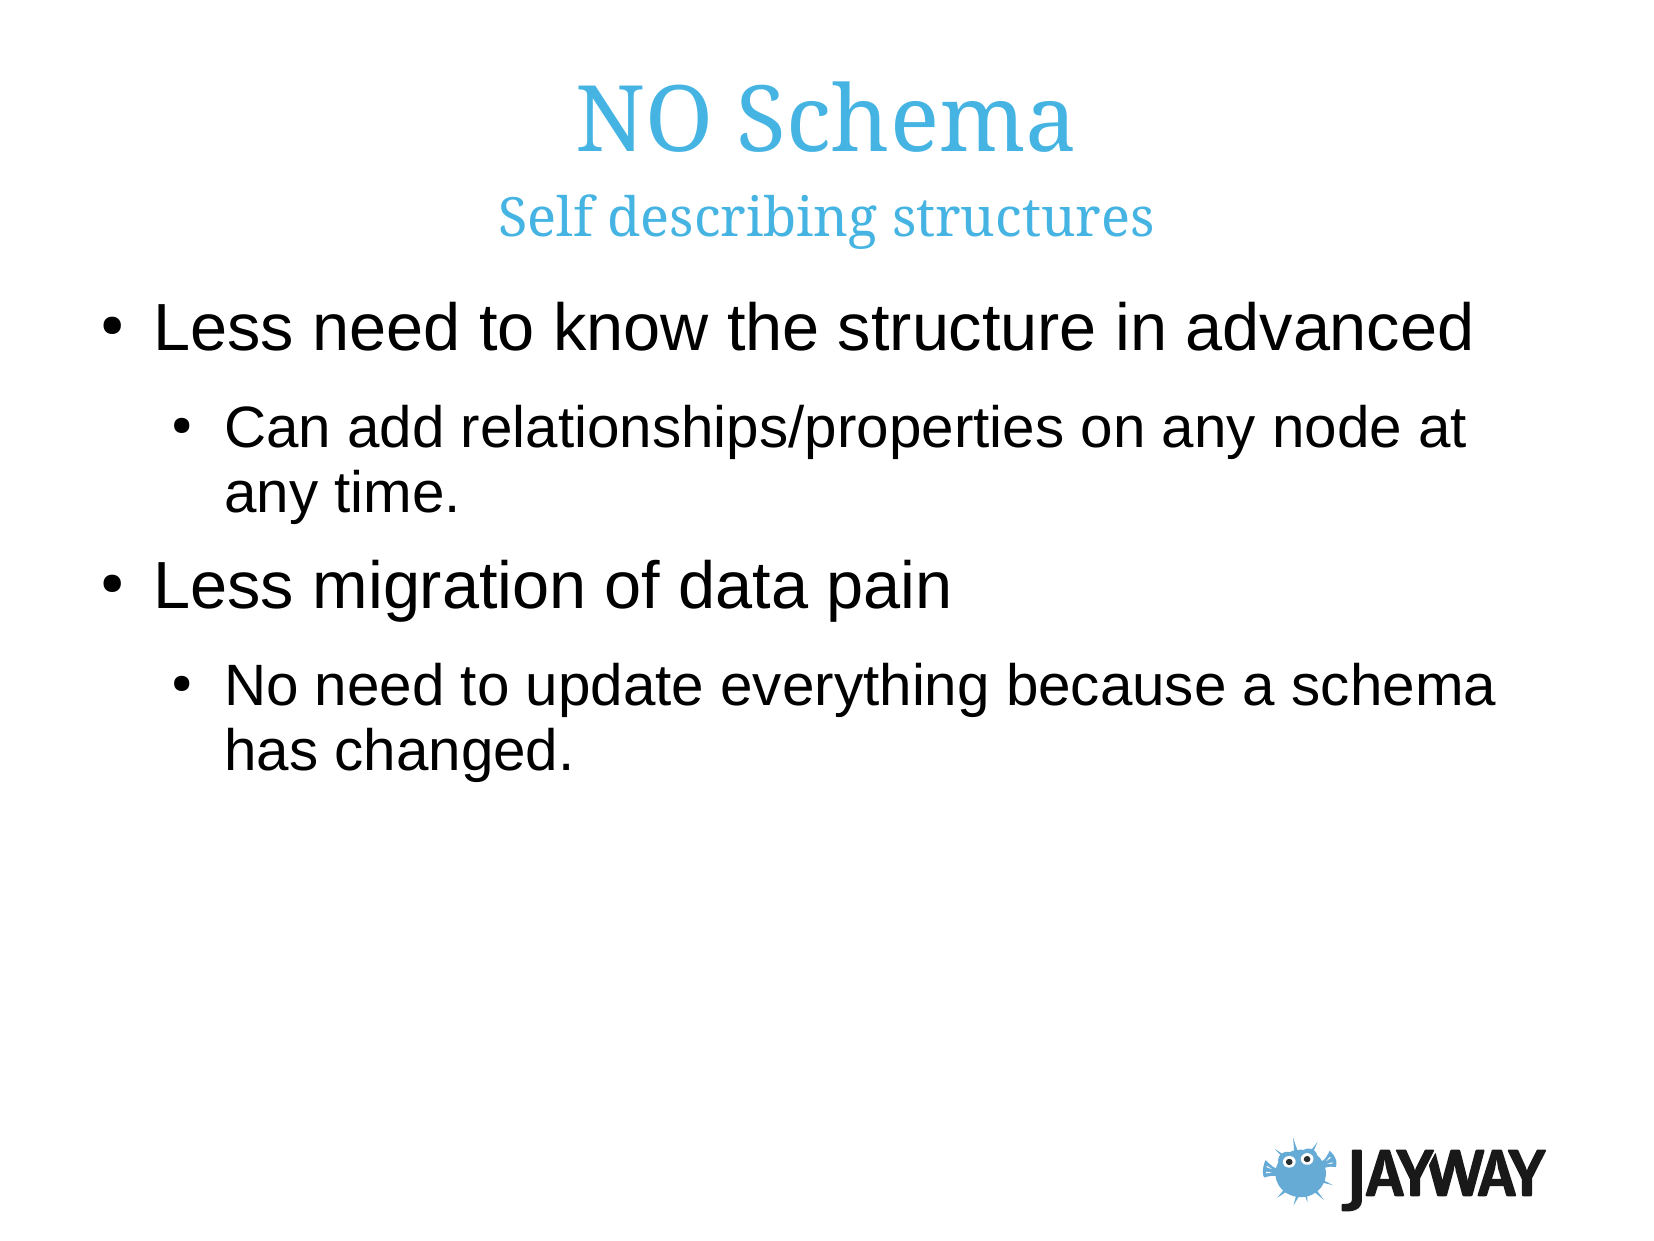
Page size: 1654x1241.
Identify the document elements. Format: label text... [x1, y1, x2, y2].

title NO Schema Self describing structures [82, 49, 1571, 257]
list Less need to know the structure in advanced Can add relationships/properties on any node at any time. Less migration of data pain No need to update everything because a schema has changed. [82, 290, 1571, 1109]
